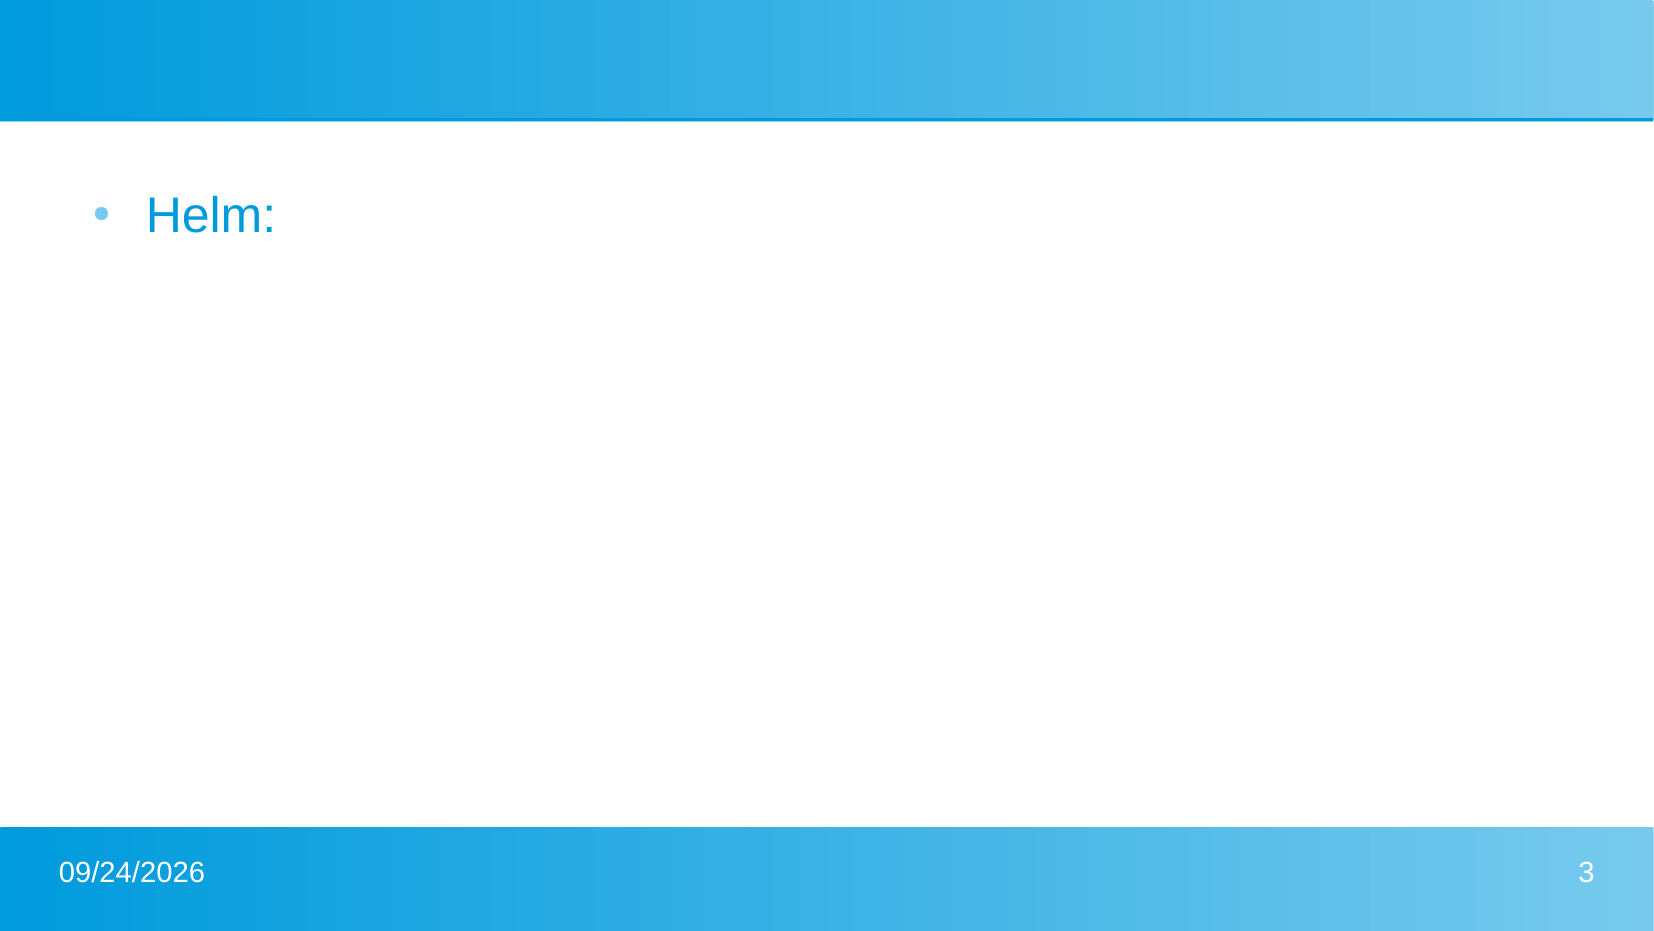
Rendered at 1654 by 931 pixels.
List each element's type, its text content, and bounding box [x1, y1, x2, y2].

list Helm: [75, 187, 1611, 779]
